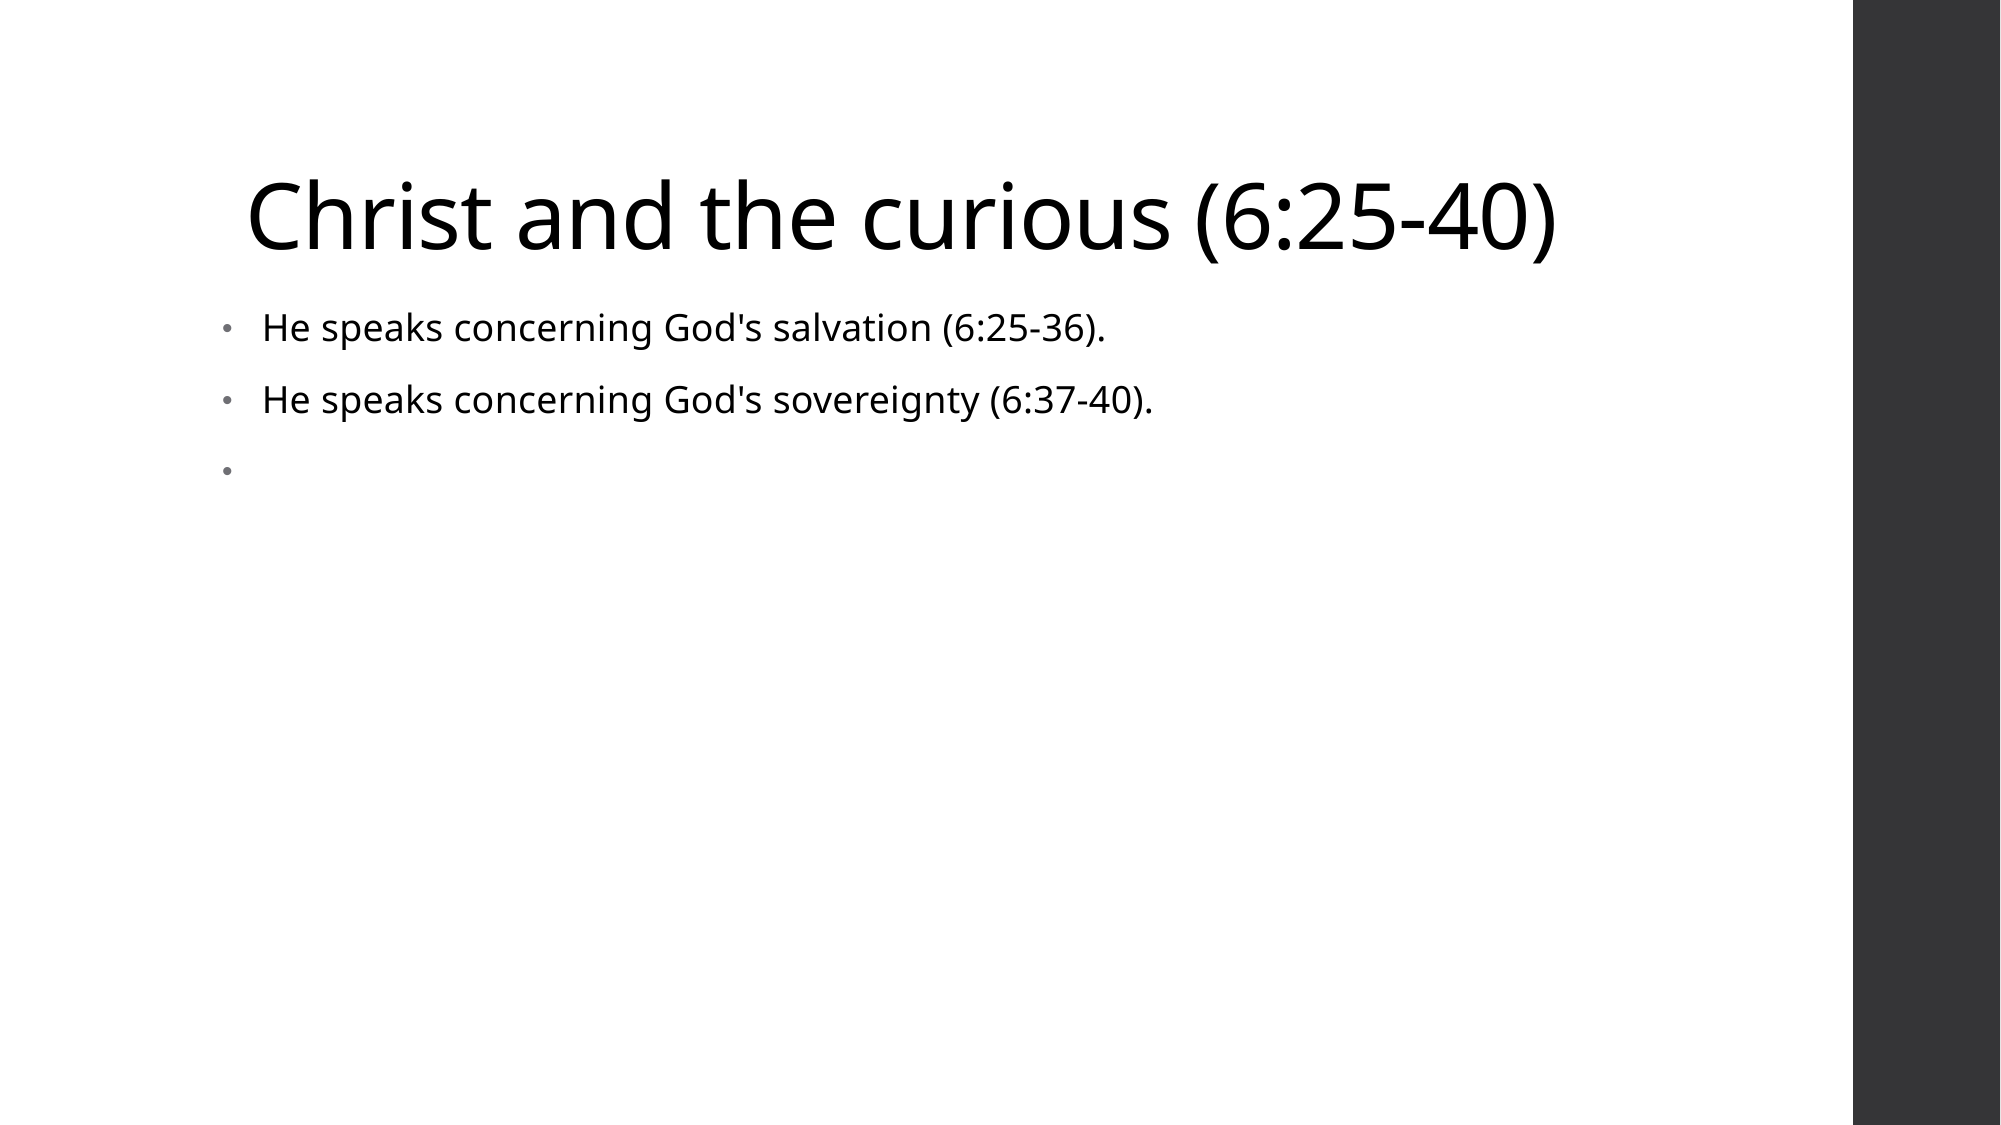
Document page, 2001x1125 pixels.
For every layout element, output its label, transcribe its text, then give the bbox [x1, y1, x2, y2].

title Christ and the curious (6:25-40) [206, 60, 1797, 278]
list He speaks concerning God's salvation (6:25-36). He speaks concerning God's sovereignty (6:37-40). [206, 299, 1617, 1014]
